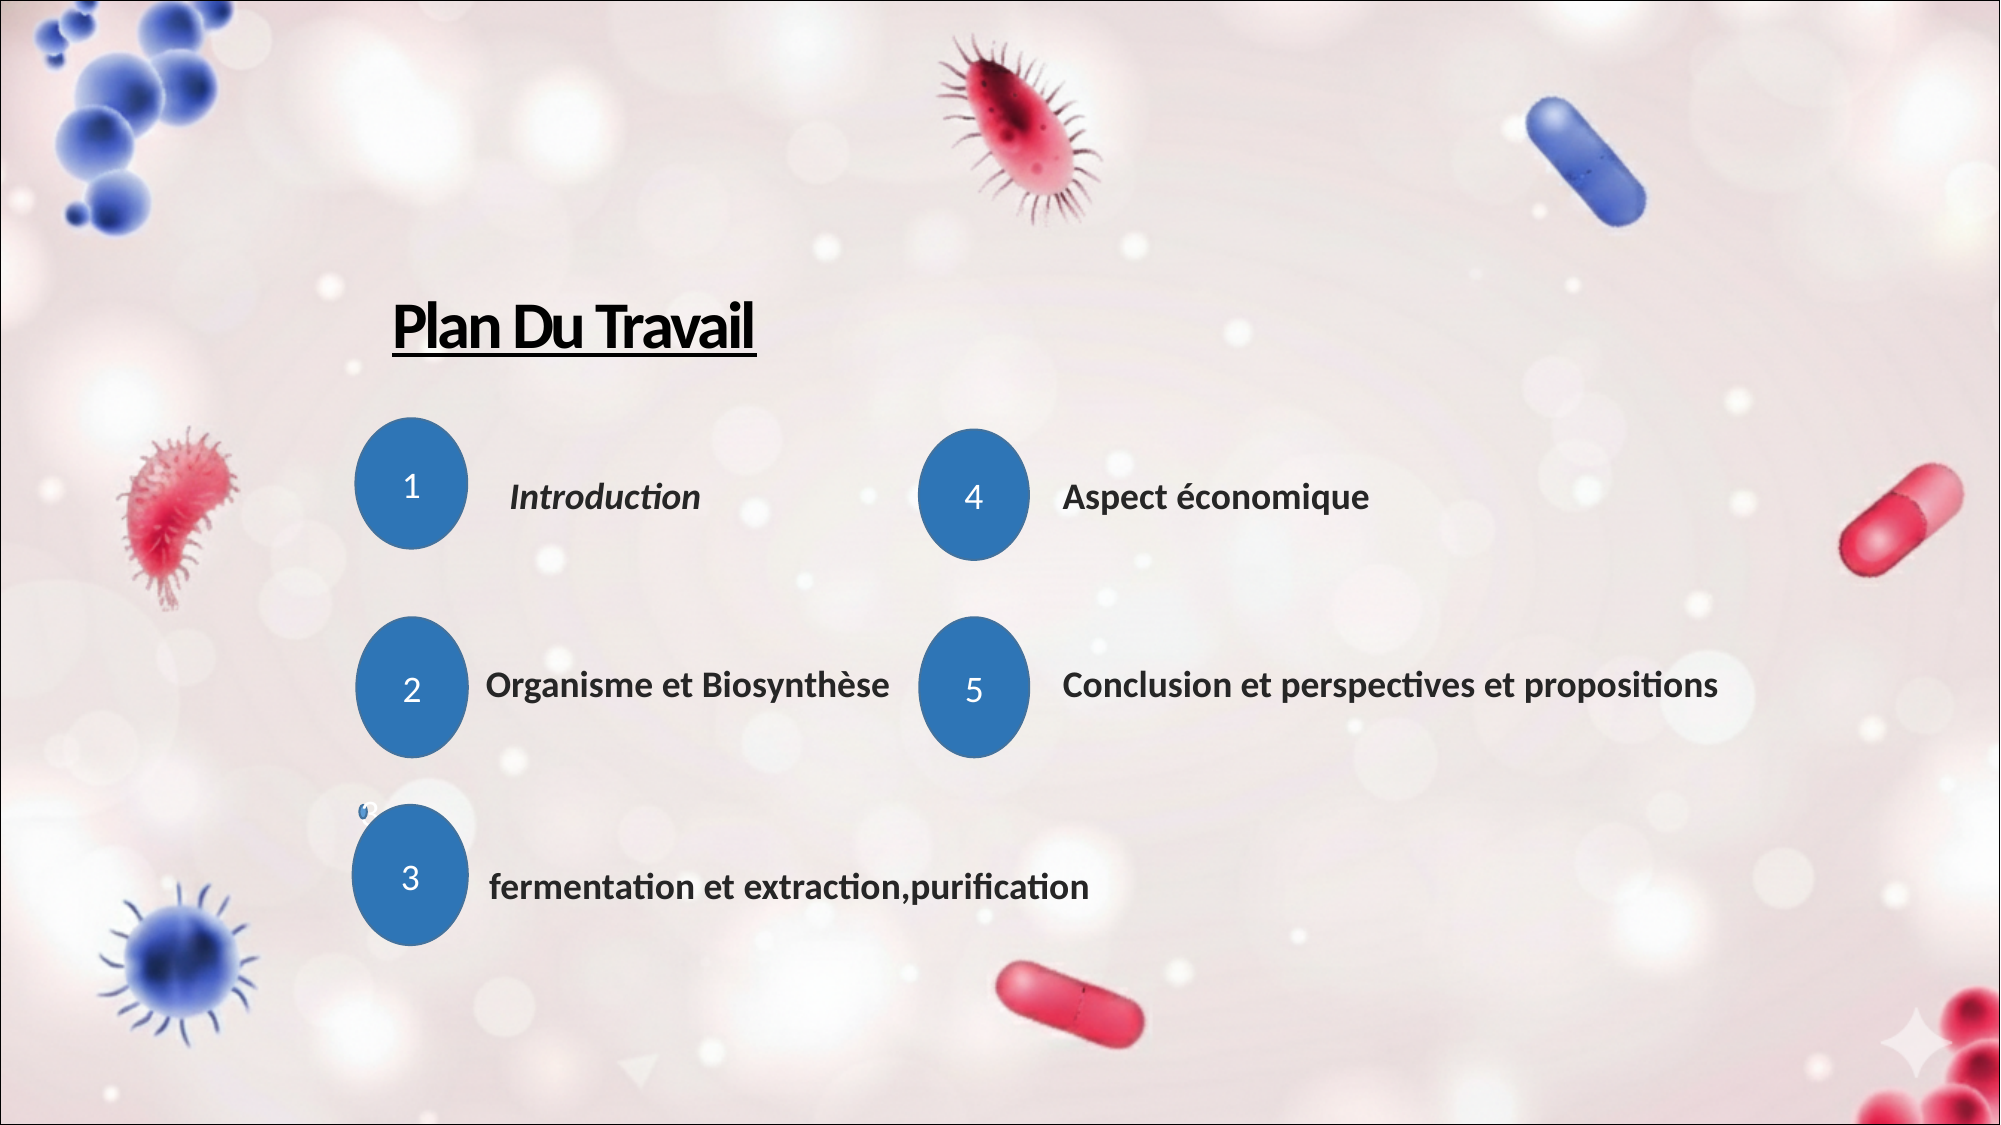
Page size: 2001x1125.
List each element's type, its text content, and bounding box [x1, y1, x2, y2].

text_box Introduction [494, 464, 733, 525]
text_box 2 [356, 617, 468, 758]
text_box 3 [352, 804, 468, 946]
text_box fermentation et extraction,purification [474, 855, 1122, 915]
text_box Conclusion et perspectives et propositions [1048, 652, 1735, 713]
text_box 4 [918, 429, 1029, 560]
text_box 5 [923, 617, 1030, 758]
picture [0, 0, 2000, 1125]
text_box Aspect économique [1047, 464, 1386, 525]
text_box 3 [359, 804, 367, 819]
text_box Organisme et Biosynthèse [471, 652, 938, 713]
text_box Plan Du Travail [377, 274, 850, 370]
text_box 1 [355, 418, 468, 549]
